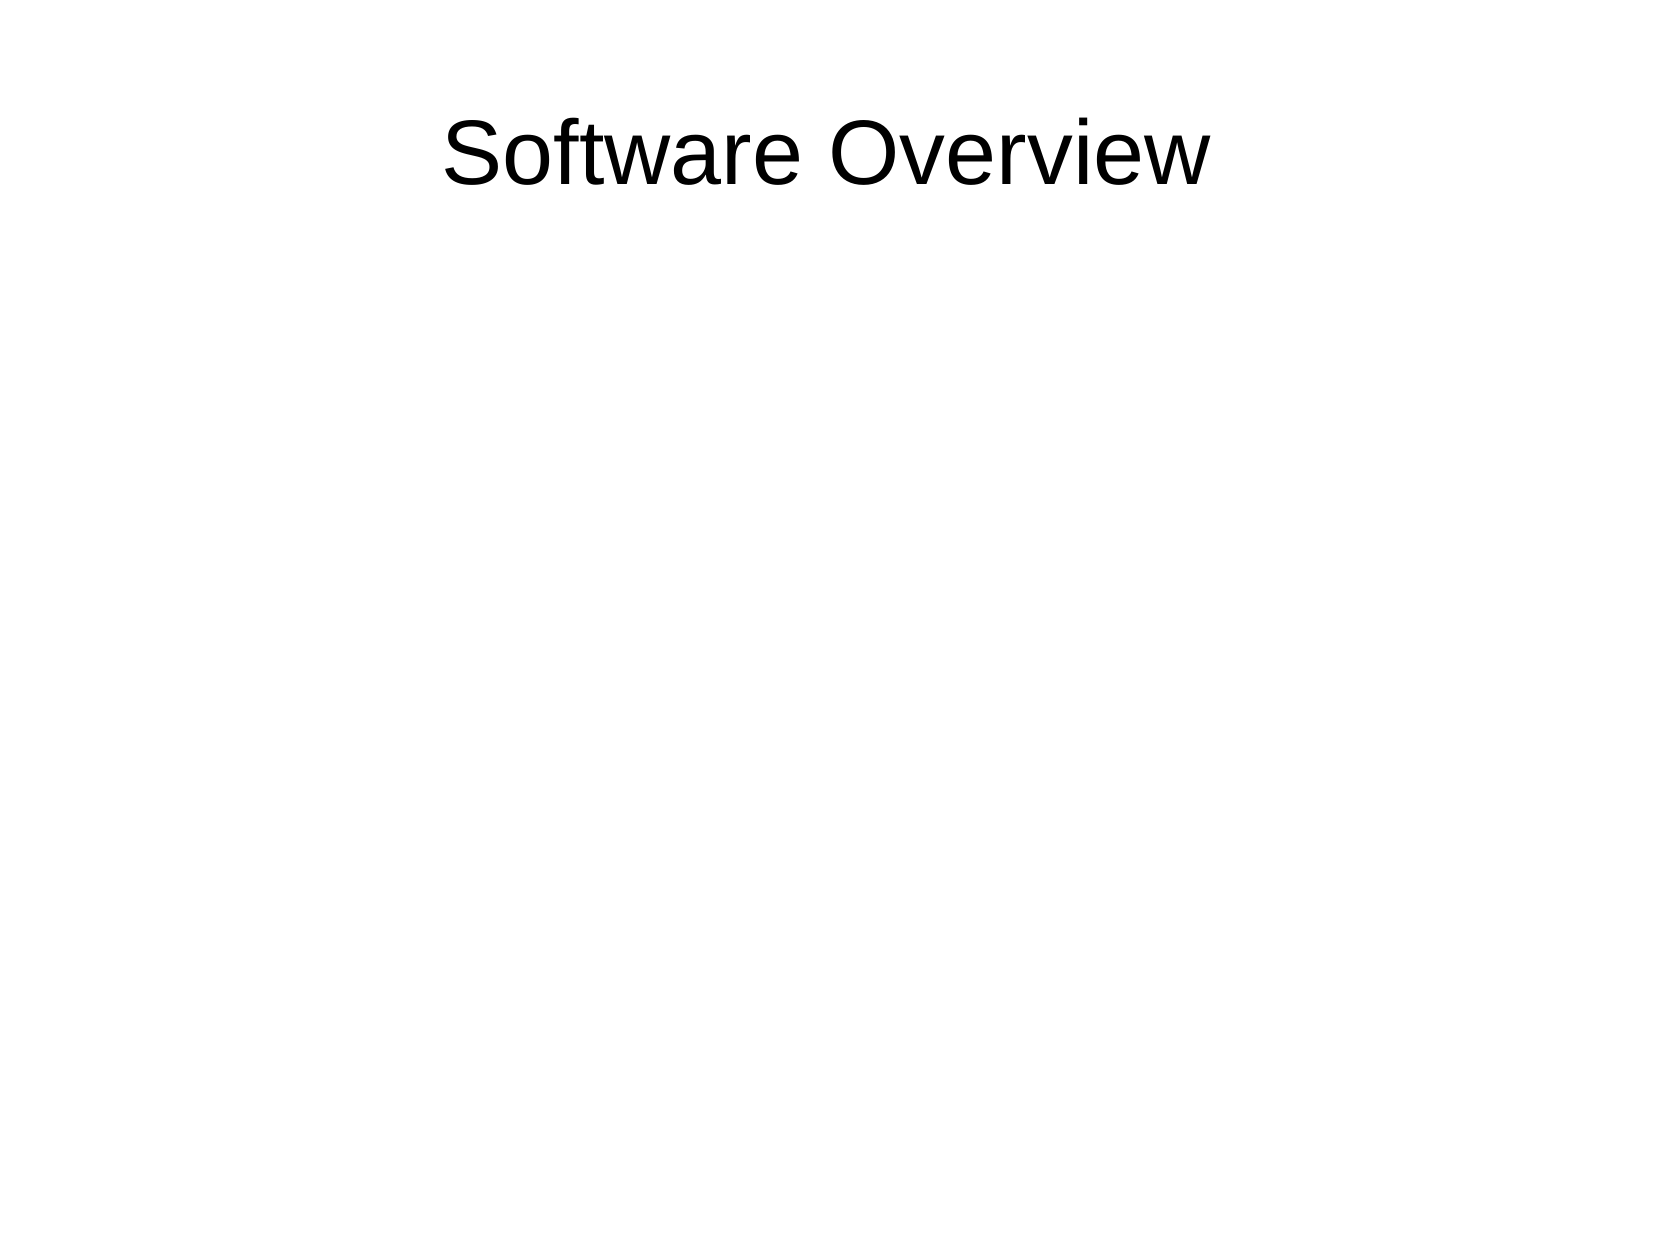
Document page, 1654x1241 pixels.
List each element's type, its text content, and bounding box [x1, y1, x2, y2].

title Software Overview [82, 49, 1571, 257]
